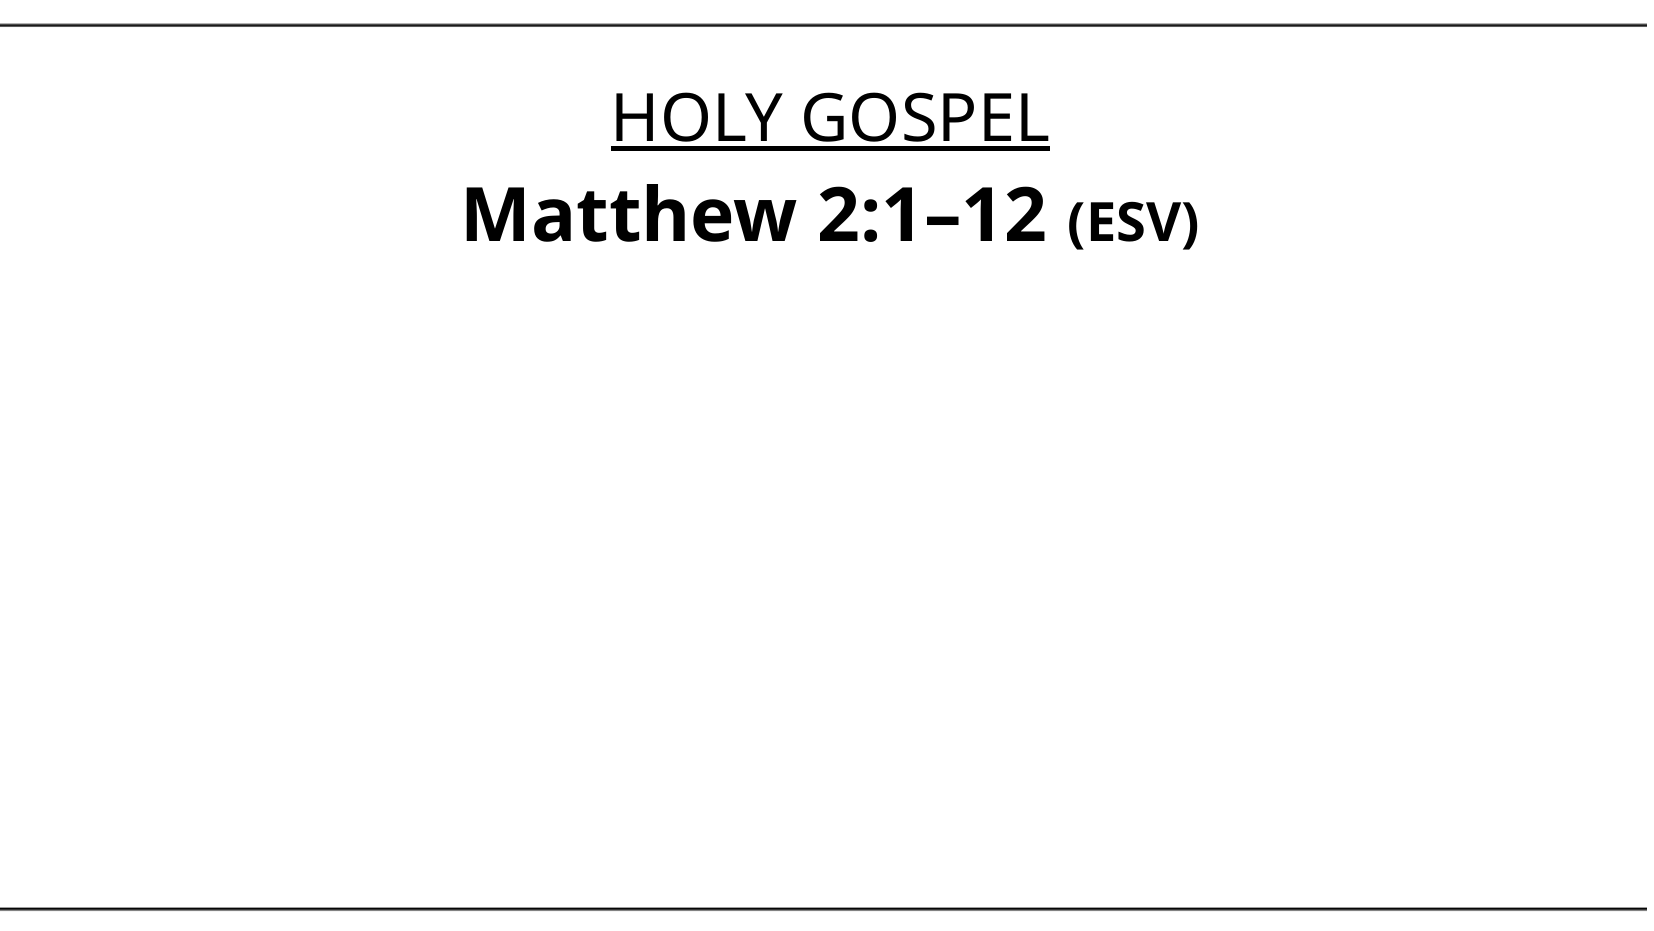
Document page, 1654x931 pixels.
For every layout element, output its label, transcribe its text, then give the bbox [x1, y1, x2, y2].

text_box Holy Gospel Matthew 2:1–12 (ESV) [71, 62, 1591, 318]
picture [0, 2, 1647, 931]
